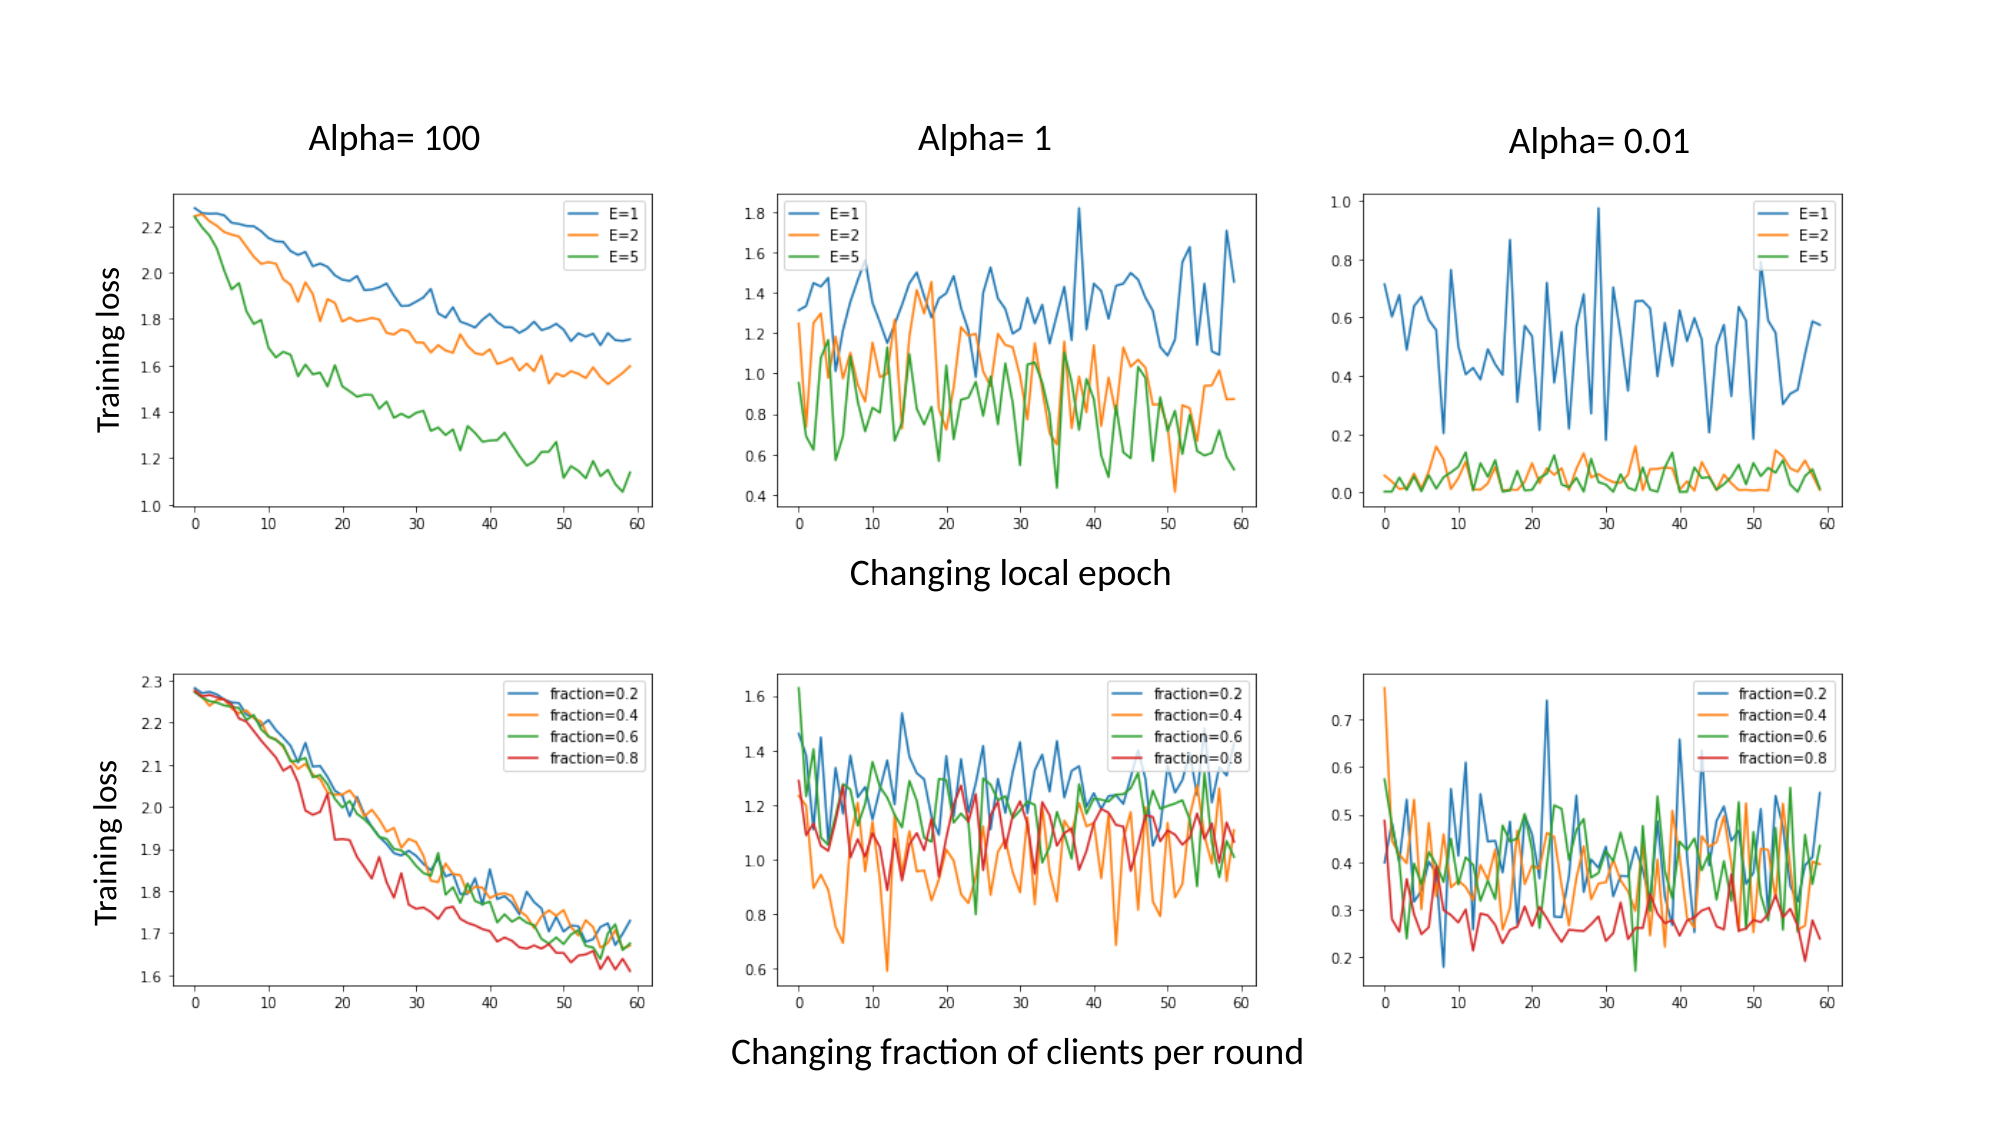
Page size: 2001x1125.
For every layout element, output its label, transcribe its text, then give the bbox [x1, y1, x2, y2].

picture [734, 185, 1266, 541]
text_box Alpha= 0.01 [1493, 108, 1707, 170]
picture [1320, 185, 1852, 541]
picture [130, 665, 662, 1020]
picture [734, 665, 1266, 1019]
text_box Training loss [75, 744, 132, 942]
text_box Changing fraction of clients per round [716, 1019, 1359, 1081]
text_box Changing local epoch [835, 540, 1195, 601]
text_box Training loss [77, 250, 134, 449]
picture [130, 185, 662, 541]
picture [1320, 665, 1852, 1020]
text_box Alpha= 100 [293, 105, 498, 166]
text_box Alpha= 1 [903, 105, 1127, 166]
